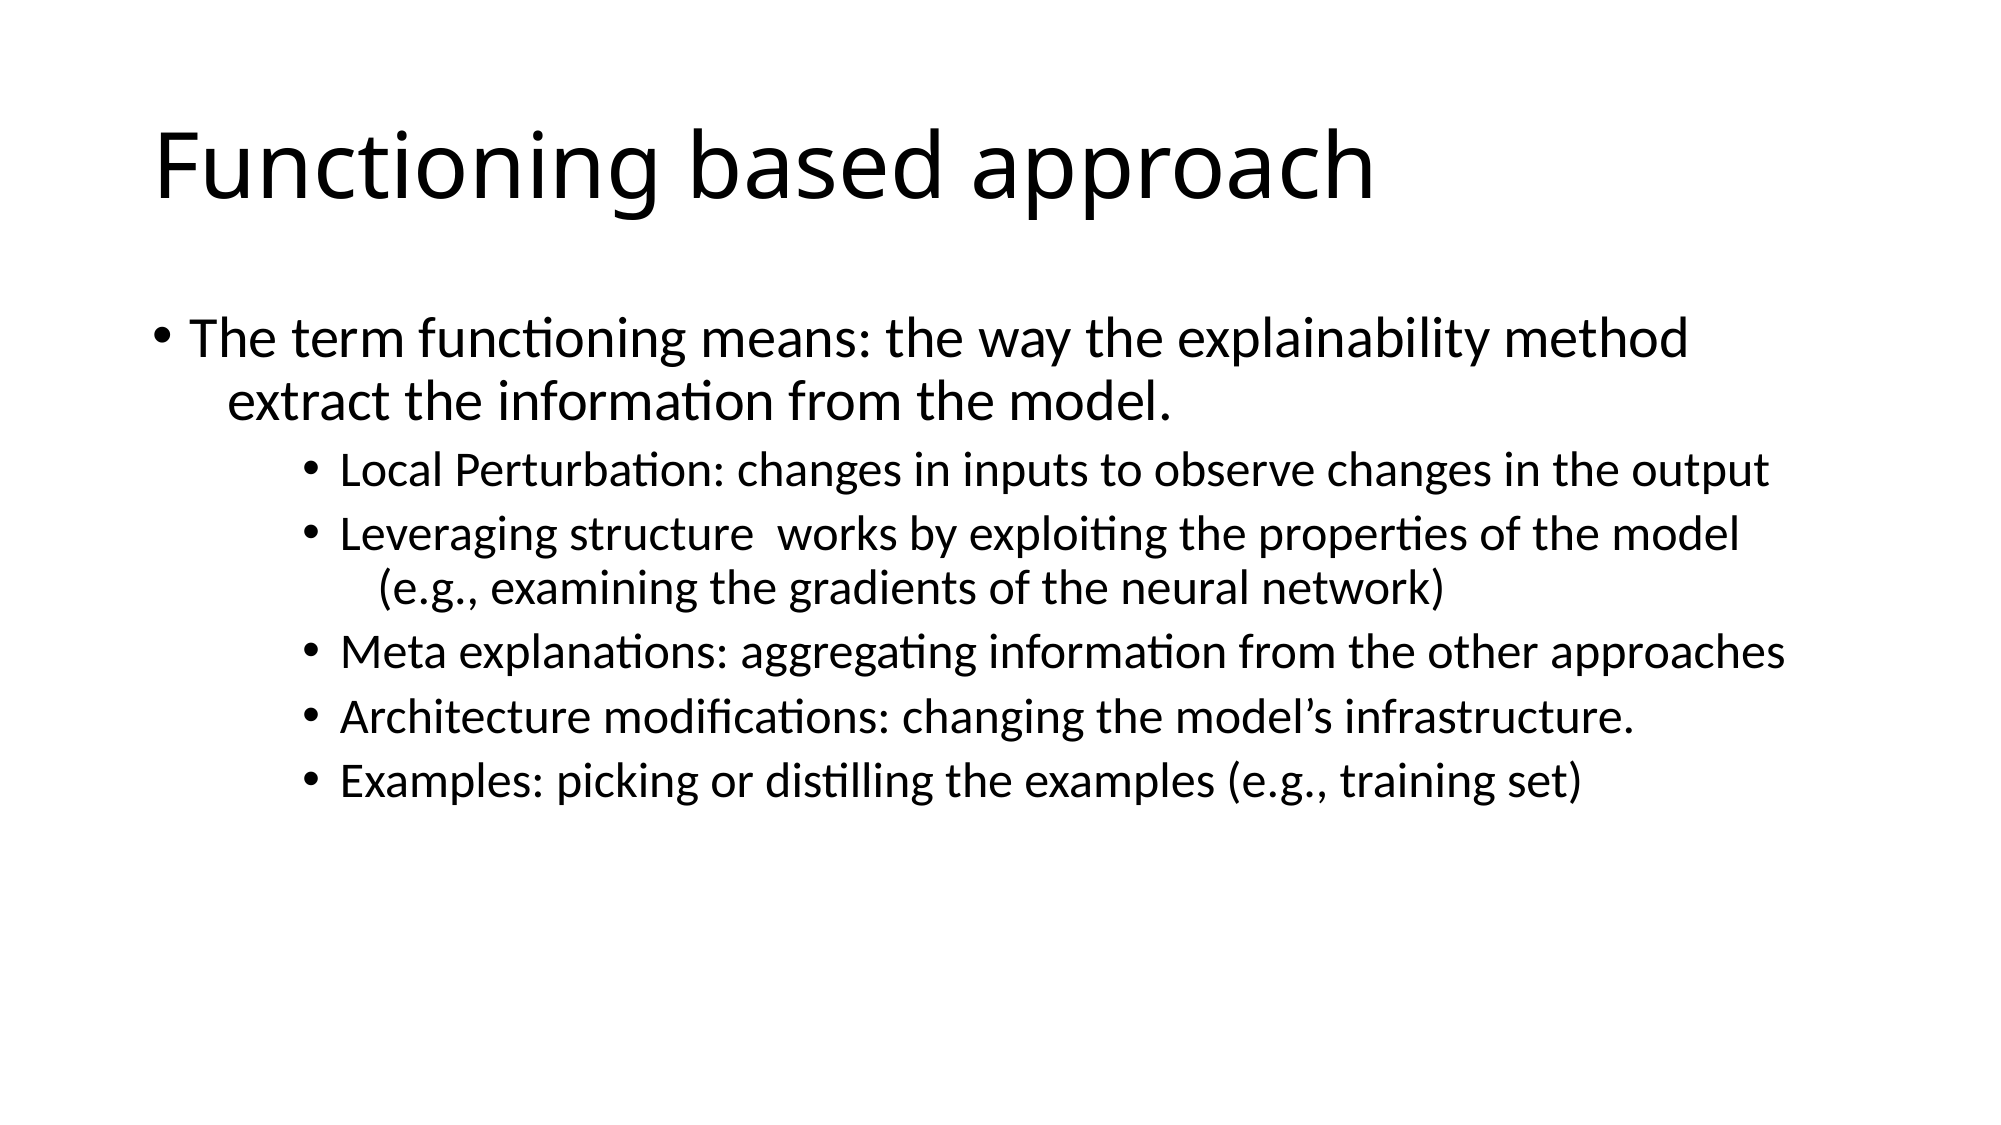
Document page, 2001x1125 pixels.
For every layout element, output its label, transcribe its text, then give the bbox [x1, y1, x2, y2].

title Functioning based approach [137, 59, 1863, 278]
list The term functioning means: the way the explainability method extract the information from the model. Local Perturbation: changes in inputs to observe changes in the output Leveraging structure works by exploiting the properties of the model (e.g., examining the gradients of the neural network) Meta explanations: aggregating information from the other approaches Architecture modifications: changing the model’s infrastructure. Examples: picking or distilling the examples (e.g., training set) [137, 299, 1863, 1014]
